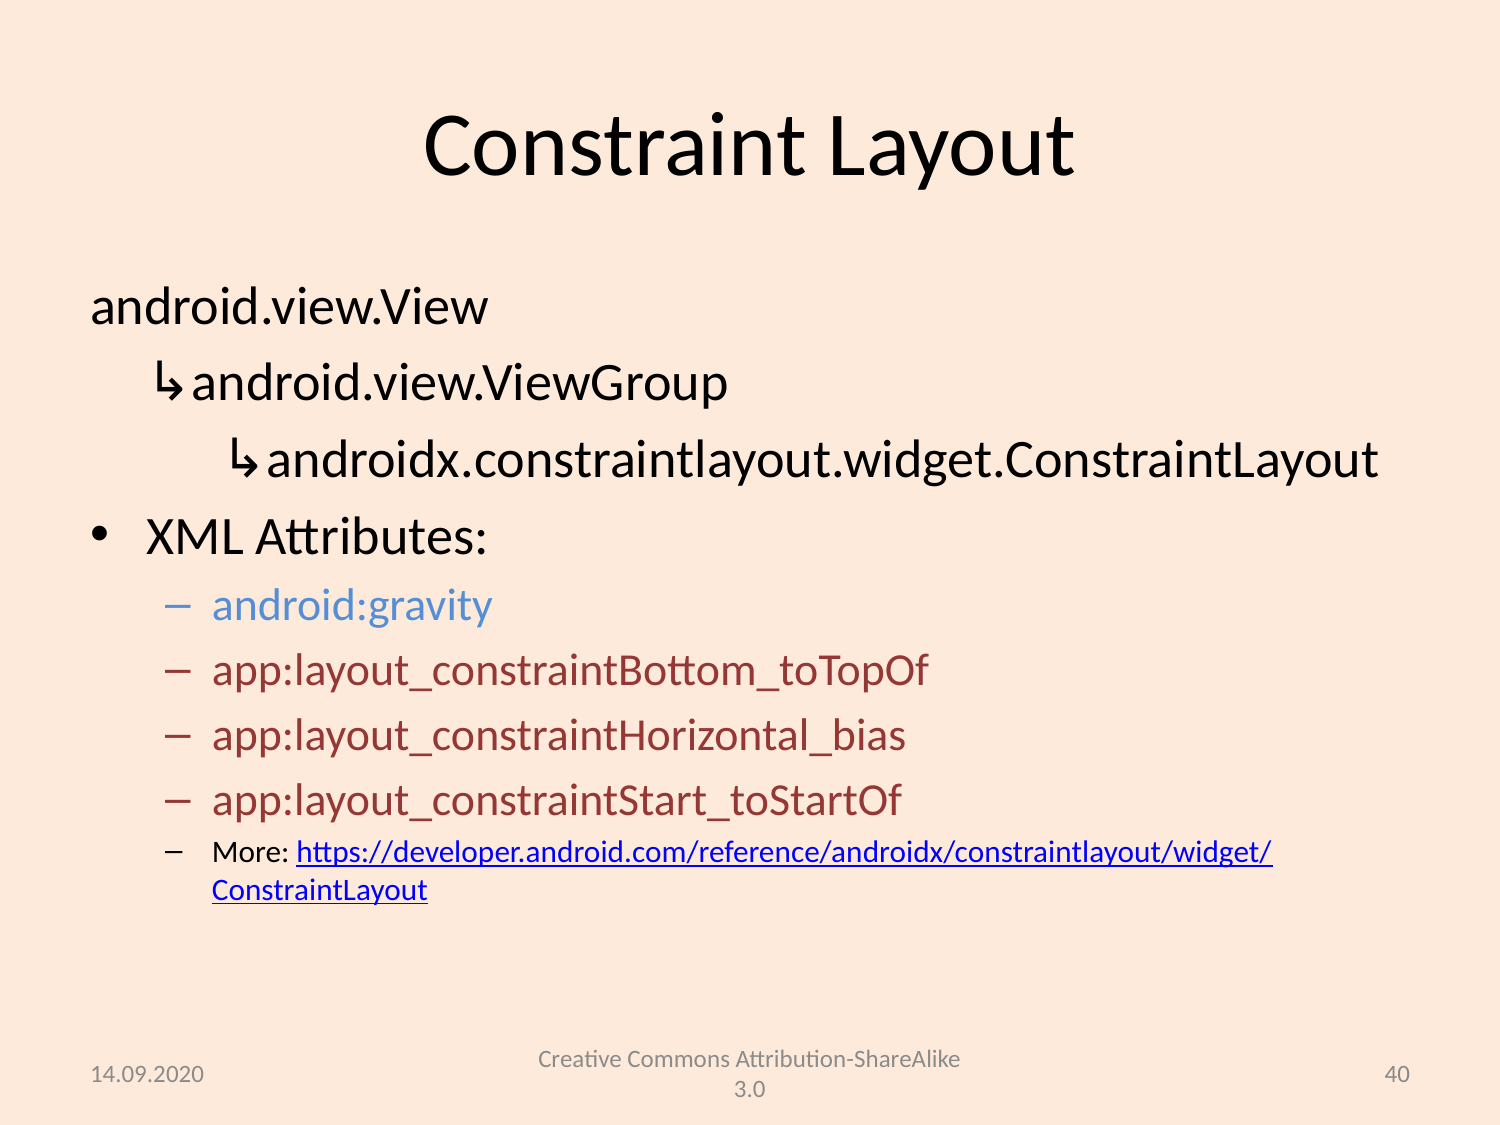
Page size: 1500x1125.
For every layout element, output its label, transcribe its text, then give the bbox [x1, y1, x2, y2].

slide_number <number> [1074, 1042, 1425, 1103]
title Constraint Layout [75, 45, 1425, 233]
list android.view.View ↳android.view.ViewGroup ↳androidx.constraintlayout.widget.ConstraintLayout XML Attributes: android:gravity app:layout_constraintBottom_toTopOf app:layout_constraintHorizontal_bias app:layout_constraintStart_toStartOf More: https://developer.android.com/reference/androidx/constraintlayout/widget/ConstraintLayout [75, 262, 1425, 1005]
footer Creative Commons Attribution-ShareAlike 3.0 [512, 1042, 988, 1103]
